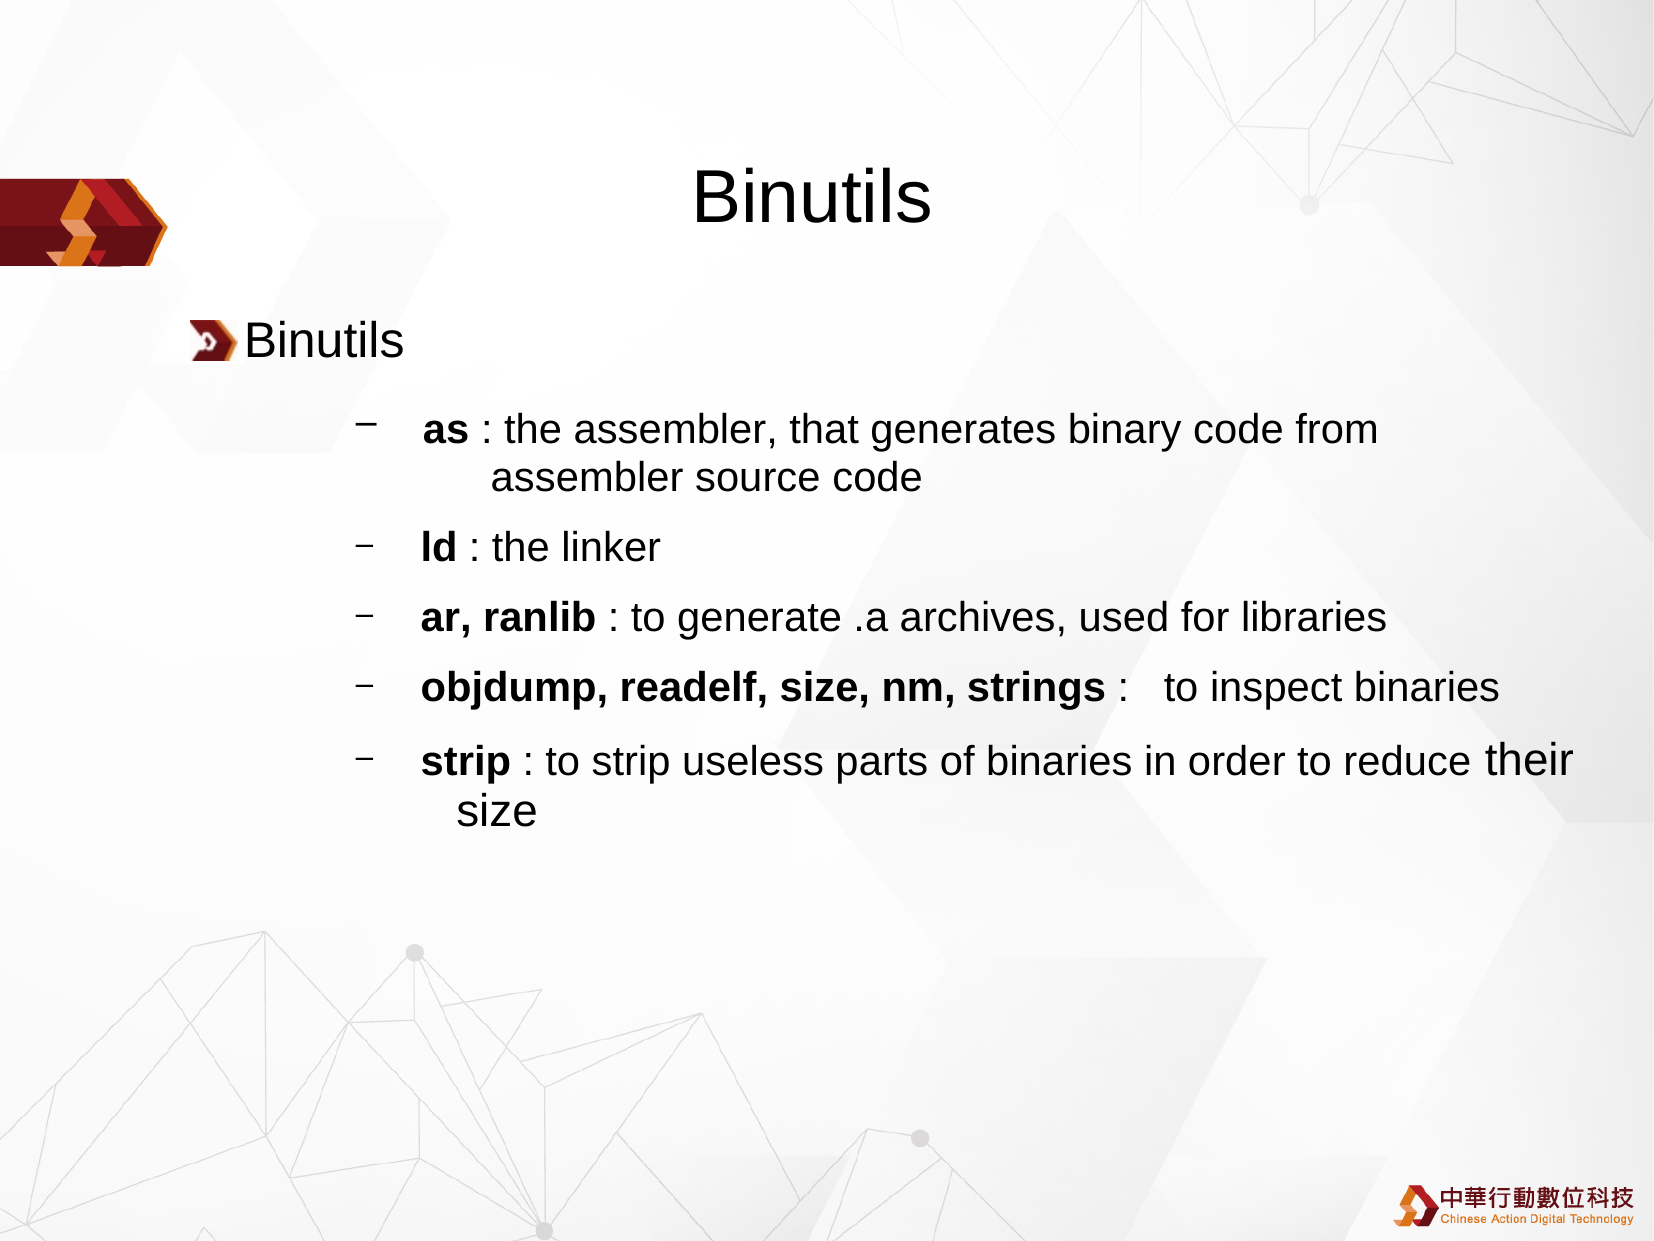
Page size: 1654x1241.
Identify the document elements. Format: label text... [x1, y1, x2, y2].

picture [0, 0, 1654, 1241]
list Binutils as : the assembler, that generates binary code from assembler source code ld : the linker ar, ranlib : to generate .a archives, used for libraries objdump, readelf, size, nm, strings : to inspect binaries strip : to strip useless parts of binaries in order to reduce their size [172, 312, 1626, 1167]
title Binutils [118, 112, 1506, 281]
